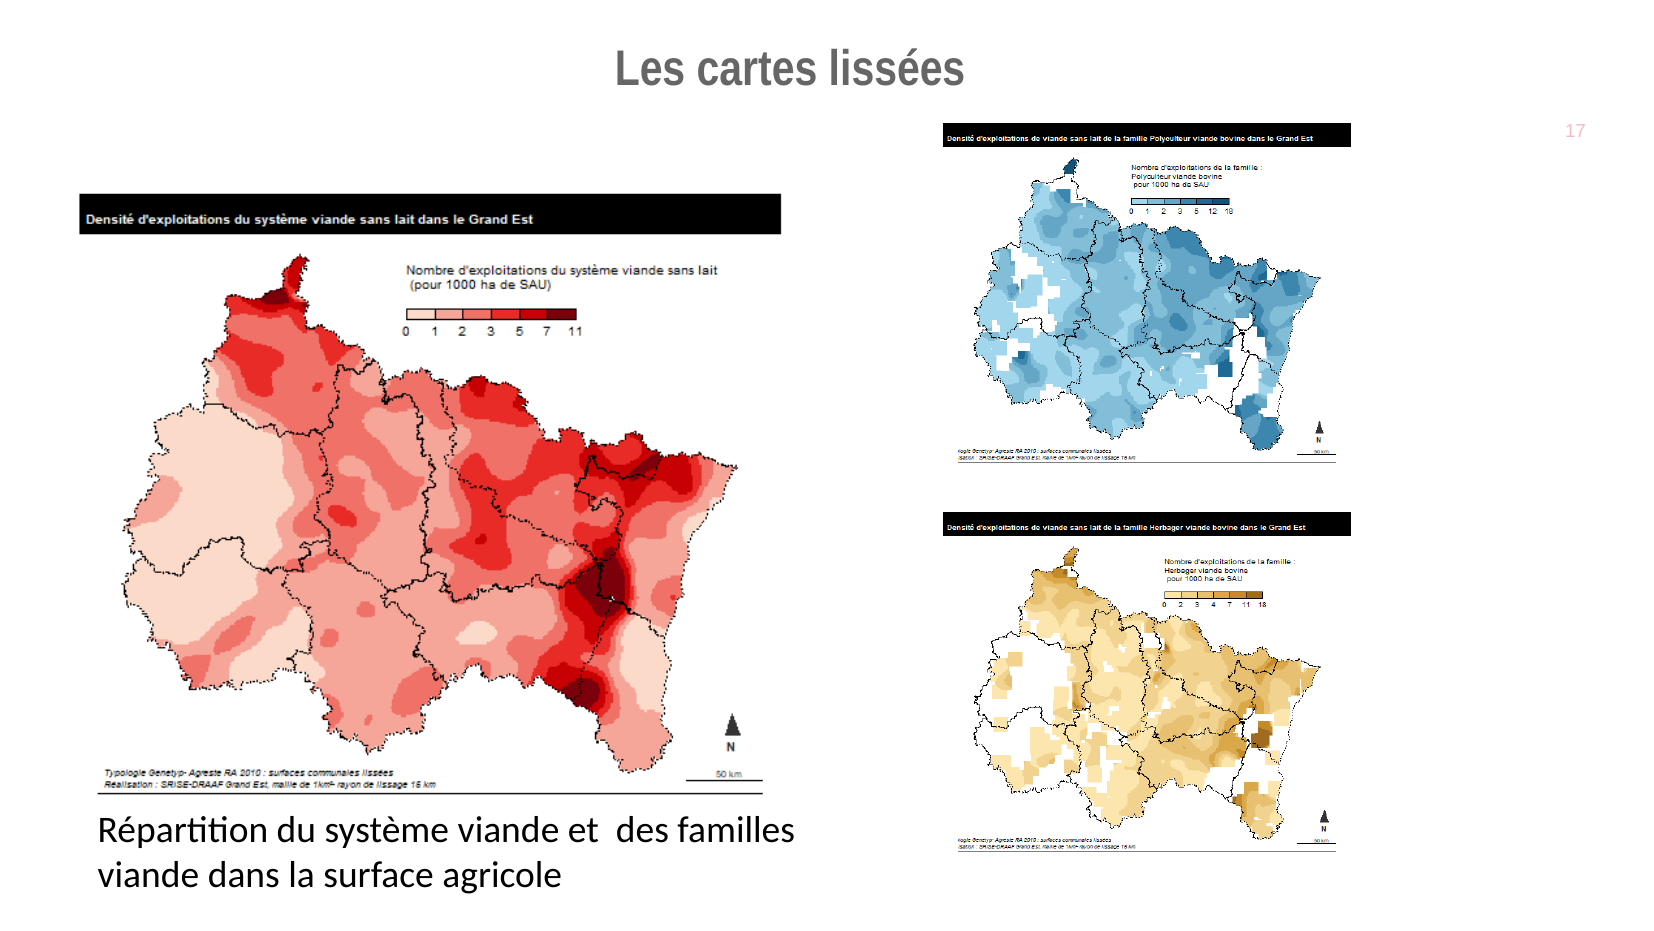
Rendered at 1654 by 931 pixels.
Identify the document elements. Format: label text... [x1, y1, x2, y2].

picture [21, 151, 802, 896]
text_box [802, 191, 1571, 931]
picture [914, 102, 1358, 906]
text_box [1564, 118, 1654, 142]
title Les cartes lissées [111, 35, 1470, 96]
text_box Répartition du système viande et des familles viande dans la surface agricole [82, 797, 828, 931]
